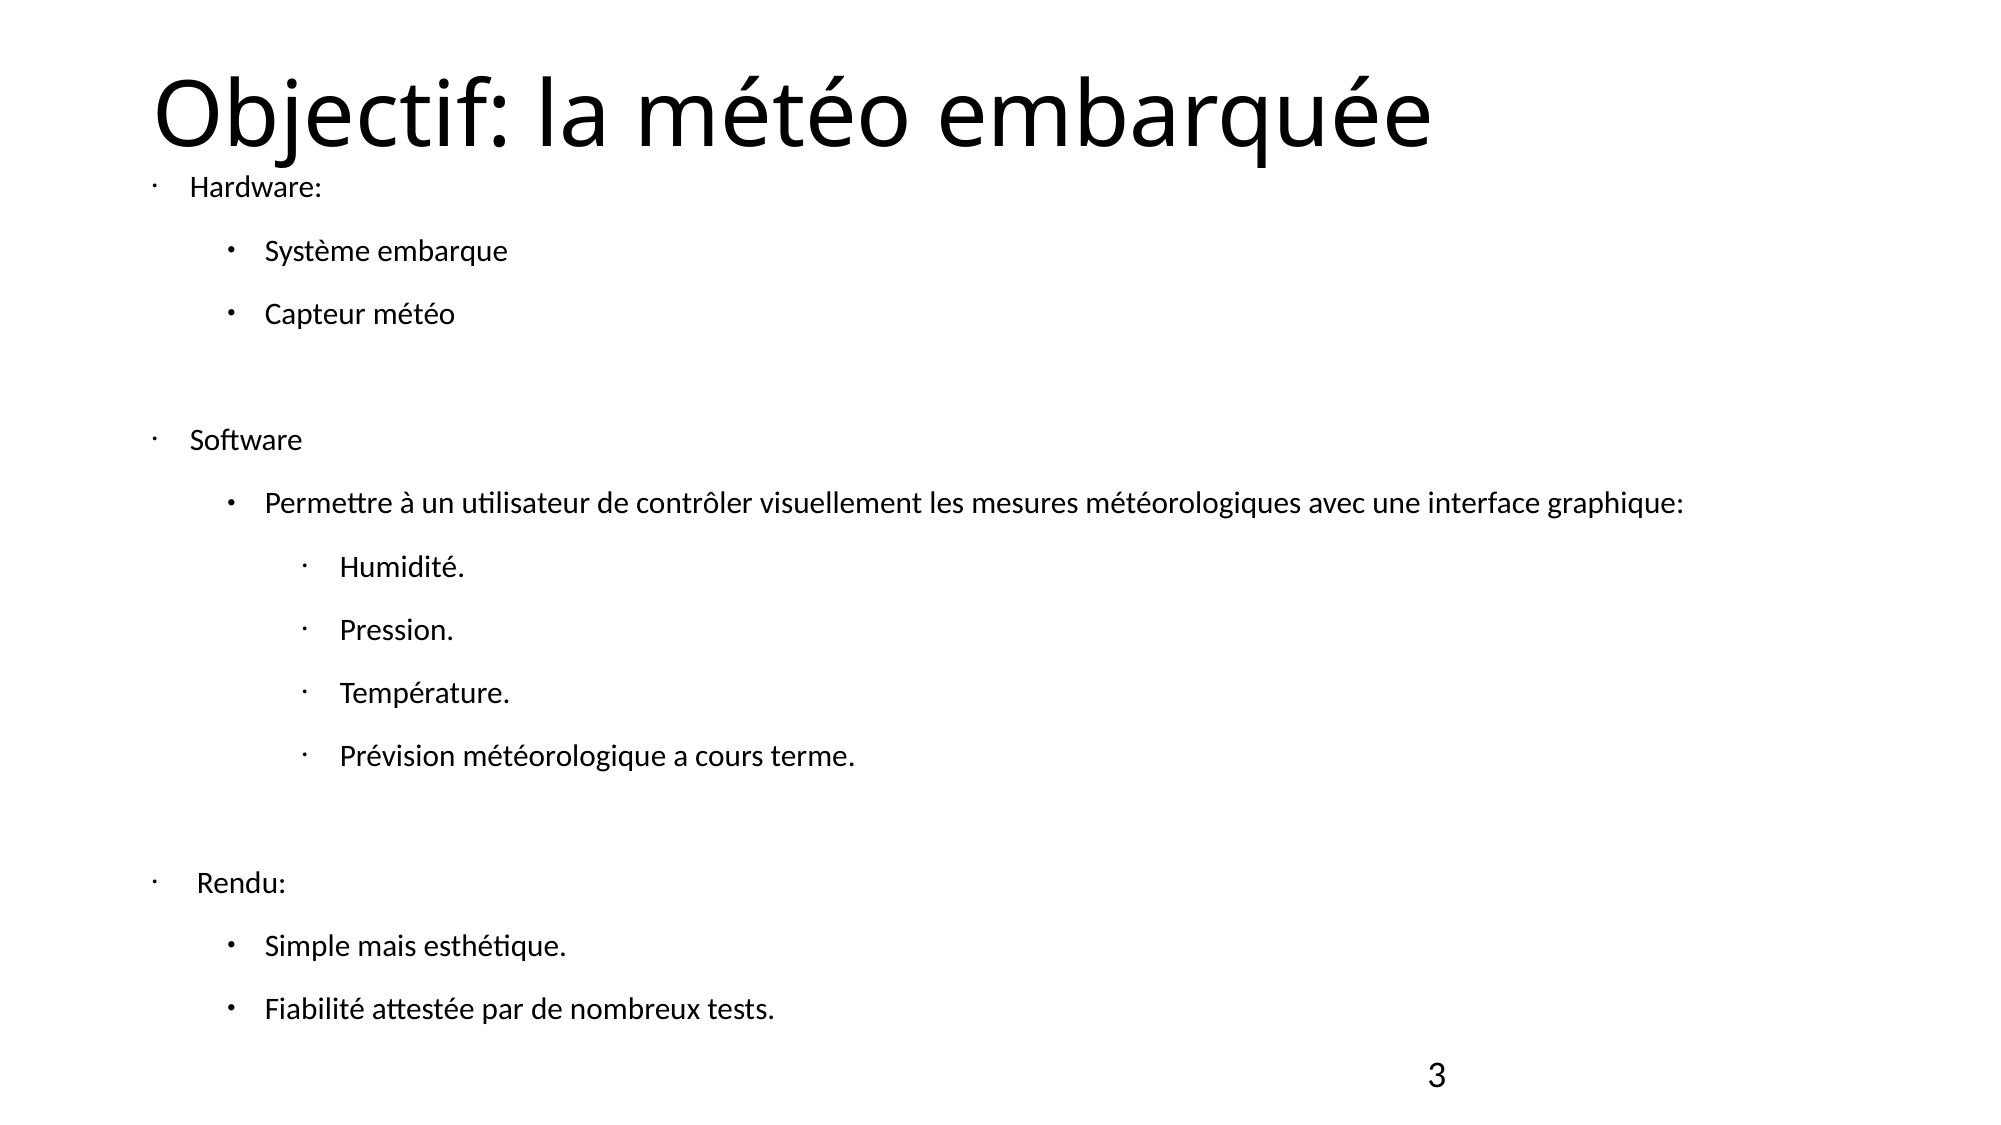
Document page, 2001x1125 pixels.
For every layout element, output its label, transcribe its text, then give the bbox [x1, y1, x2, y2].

slide_number 16 [1412, 1042, 1863, 1103]
list Hardware: Système embarque Capteur météo Software Permettre à un utilisateur de contrôler visuellement les mesures météorologiques avec une interface graphique: Humidité. Pression. Température. Prévision météorologique a cours terme. Rendu: Simple mais esthétique. Fiabilité attestée par de nombreux tests. [137, 163, 1863, 878]
title Objectif: la météo embarquée [137, 59, 1863, 163]
